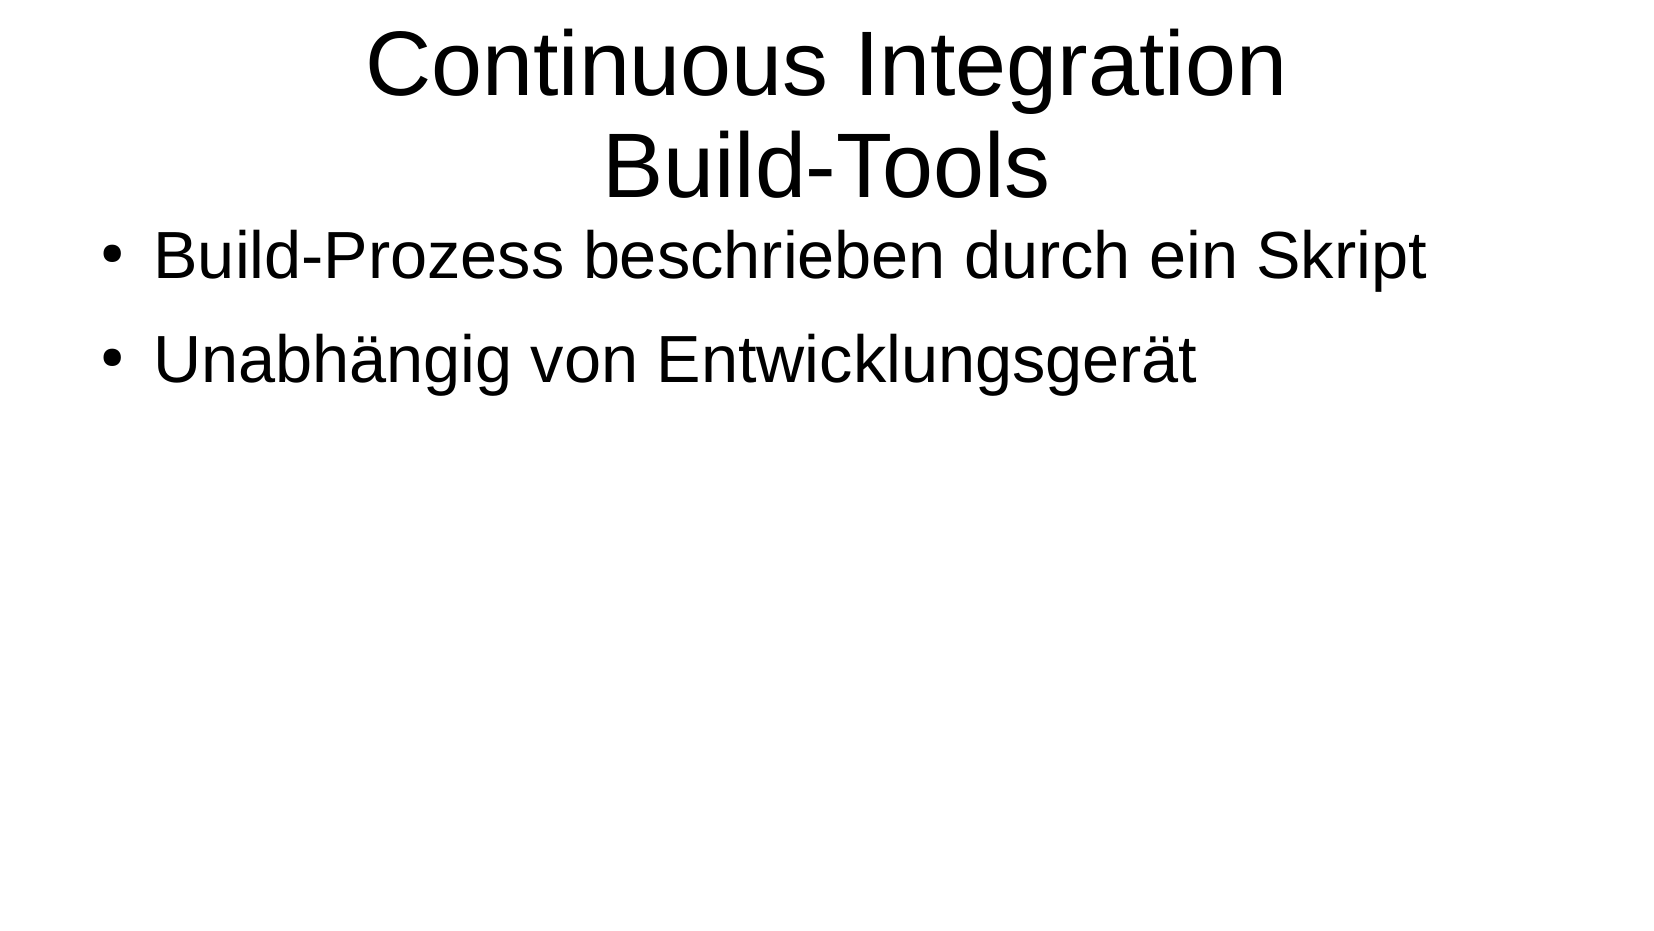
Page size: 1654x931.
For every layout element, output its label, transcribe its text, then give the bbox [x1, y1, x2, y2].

title Continuous Integration Build-Tools [82, 12, 1571, 217]
list Build-Prozess beschrieben durch ein Skript Unabhängig von Entwicklungsgerät [82, 217, 1571, 758]
